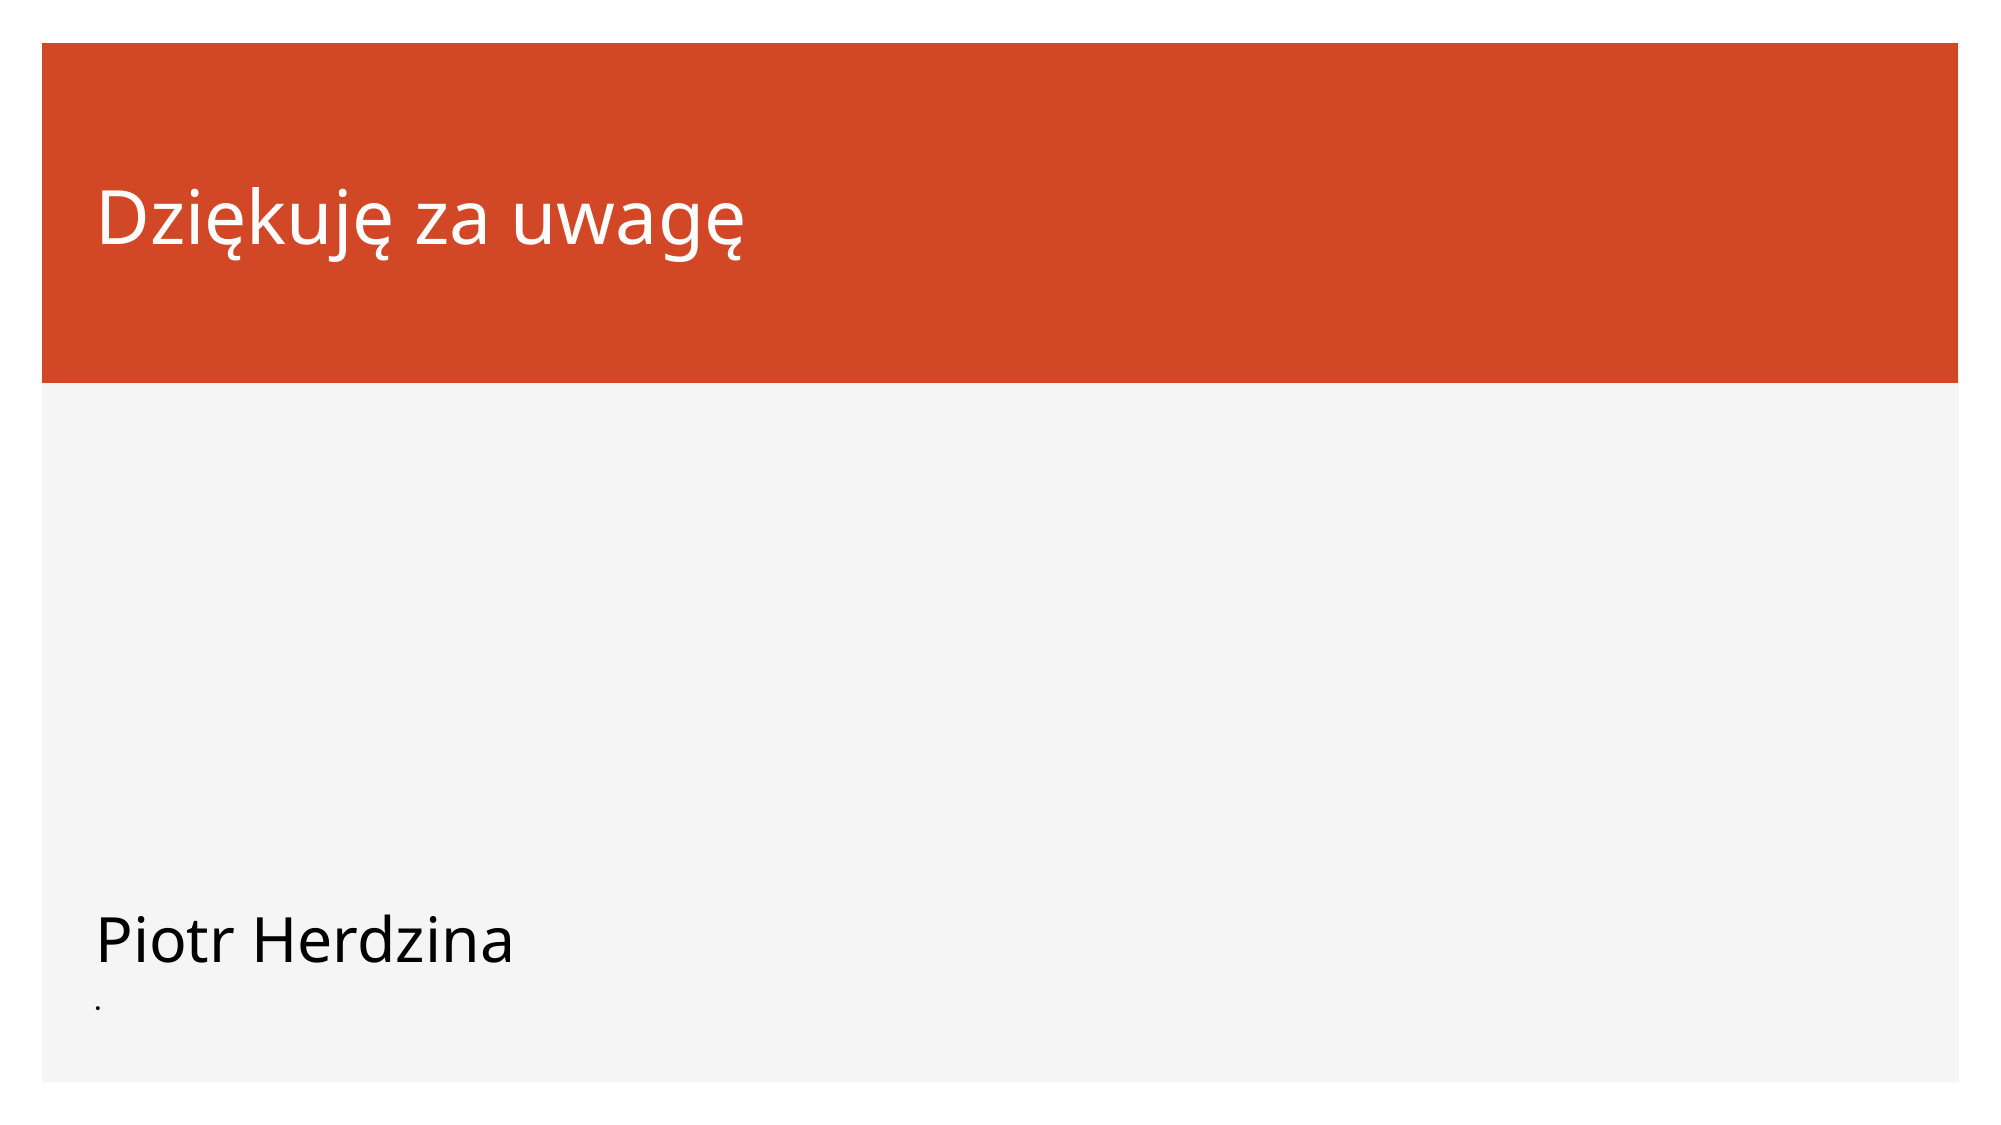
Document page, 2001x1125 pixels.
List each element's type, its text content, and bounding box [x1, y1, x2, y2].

title Dziękuję za uwagę [80, 161, 1825, 267]
text_box Piotr Herdzina [80, 907, 1653, 1013]
